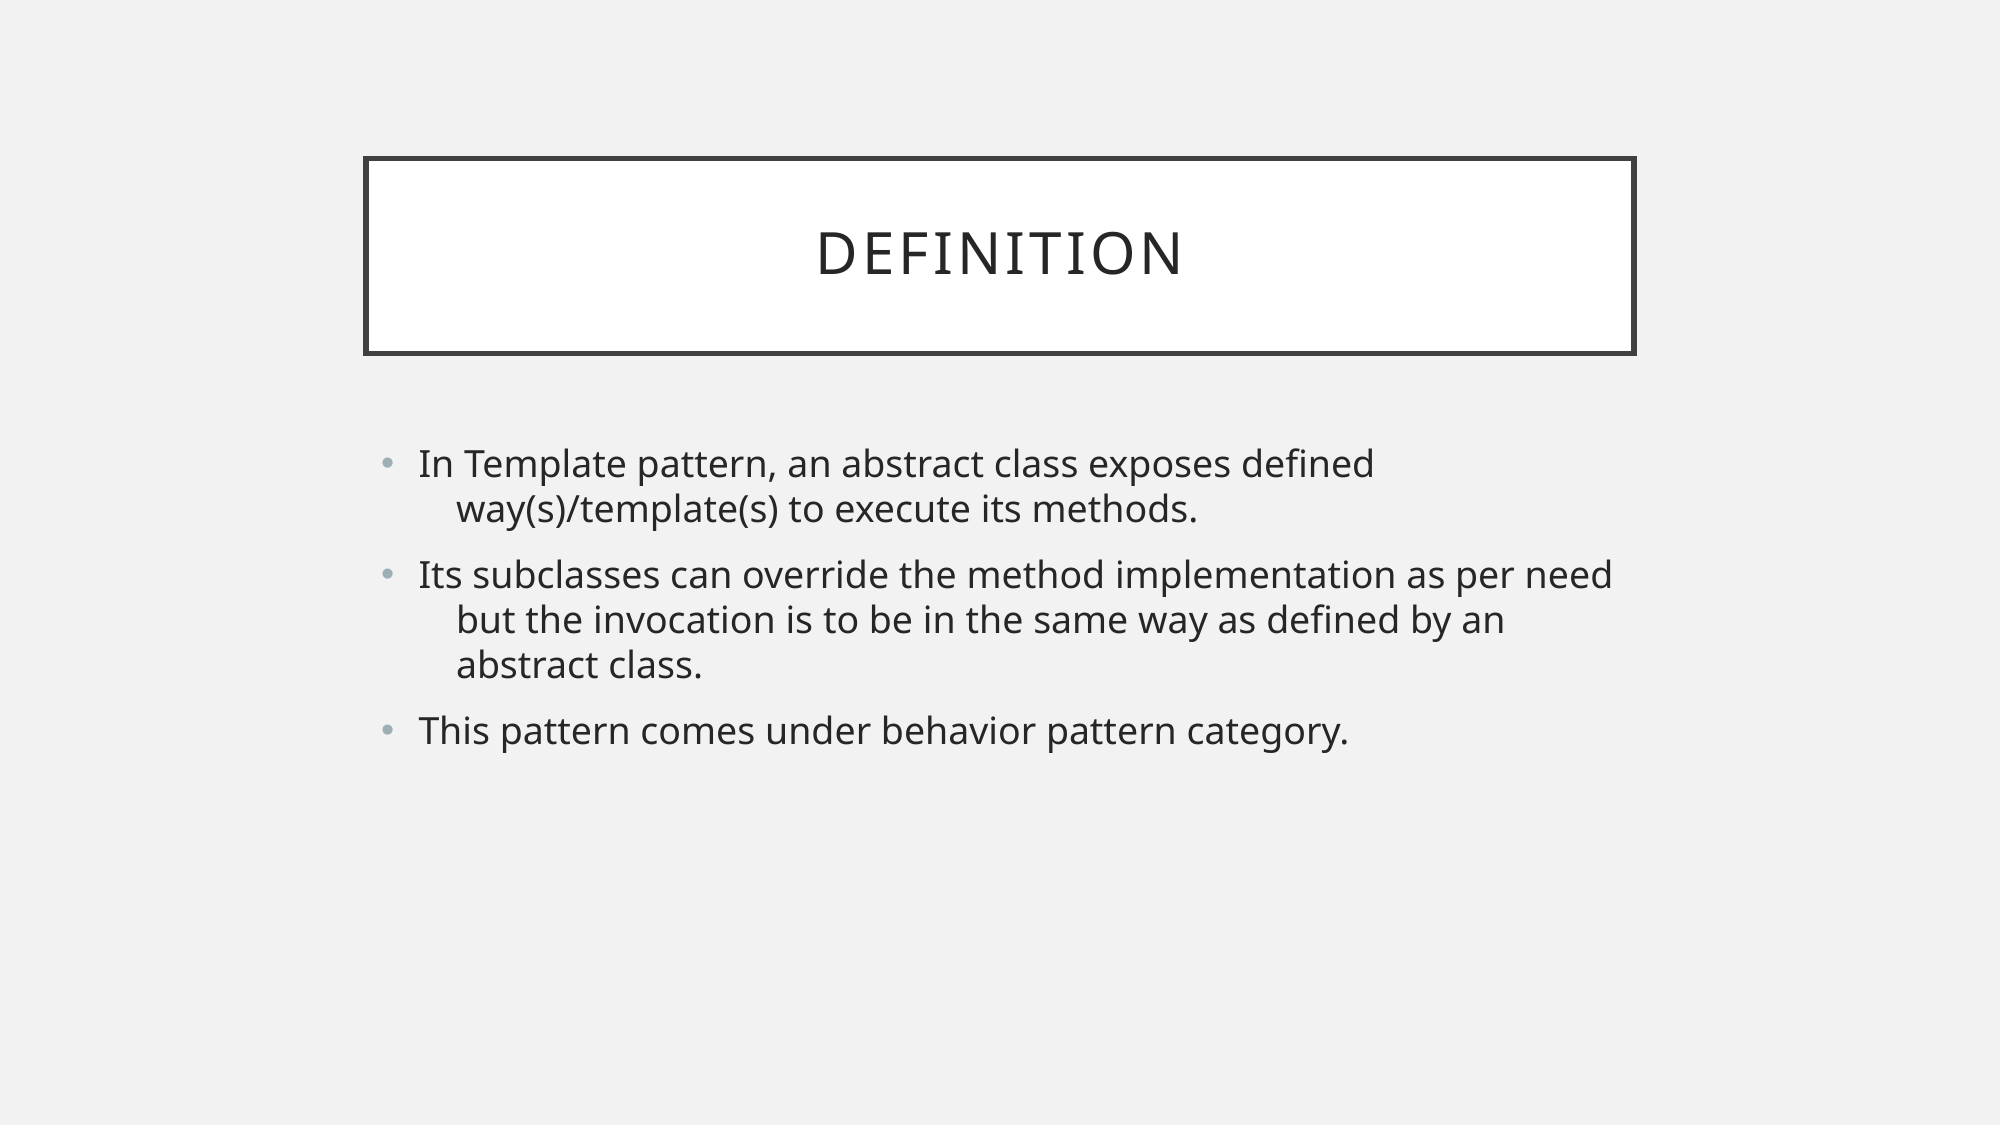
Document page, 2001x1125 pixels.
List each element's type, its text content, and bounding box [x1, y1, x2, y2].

list In Template pattern, an abstract class exposes defined way(s)/template(s) to execute its methods. Its subclasses can override the method implementation as per need but the invocation is to be in the same way as defined by an abstract class. This pattern comes under behavior pattern category. [366, 432, 1634, 942]
title definition [366, 158, 1634, 354]
